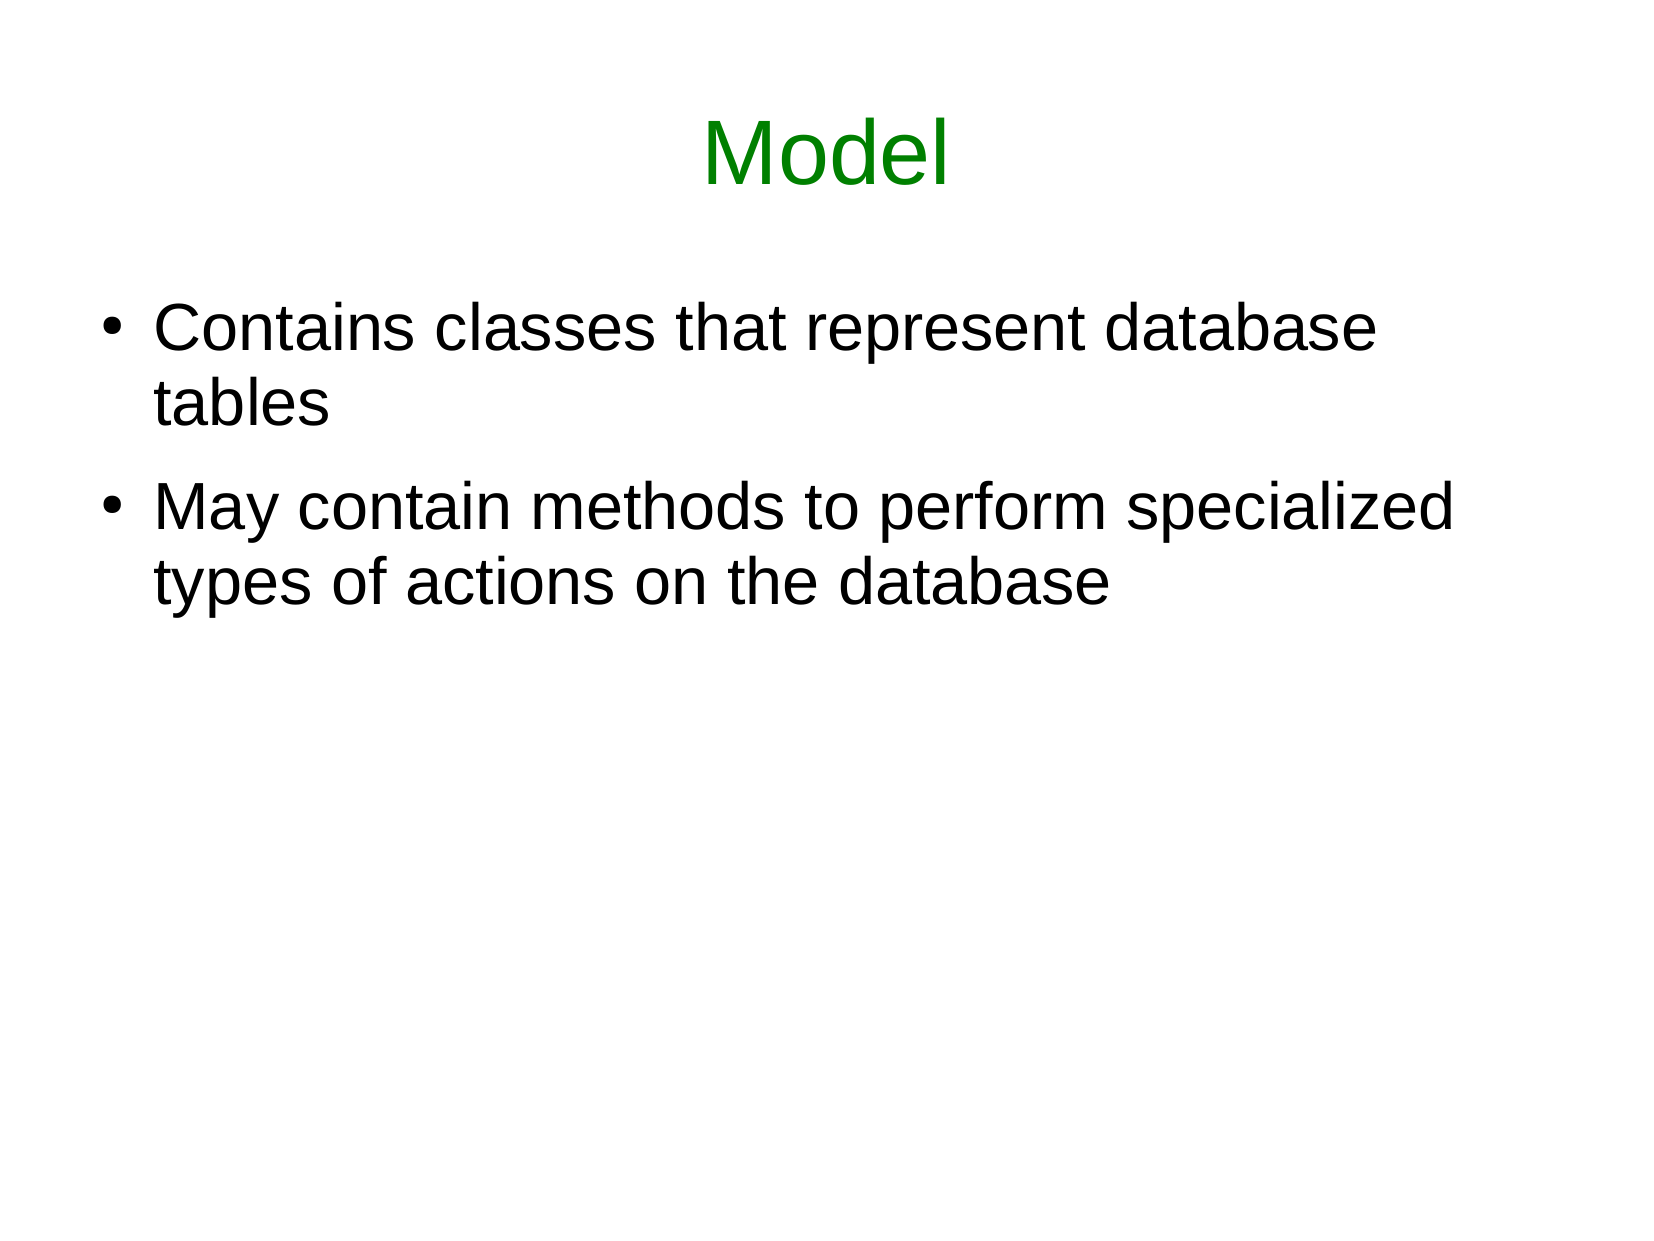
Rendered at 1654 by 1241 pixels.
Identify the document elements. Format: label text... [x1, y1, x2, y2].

title Model [82, 49, 1571, 257]
list Contains classes that represent database tables May contain methods to perform specialized types of actions on the database [82, 290, 1571, 1010]
